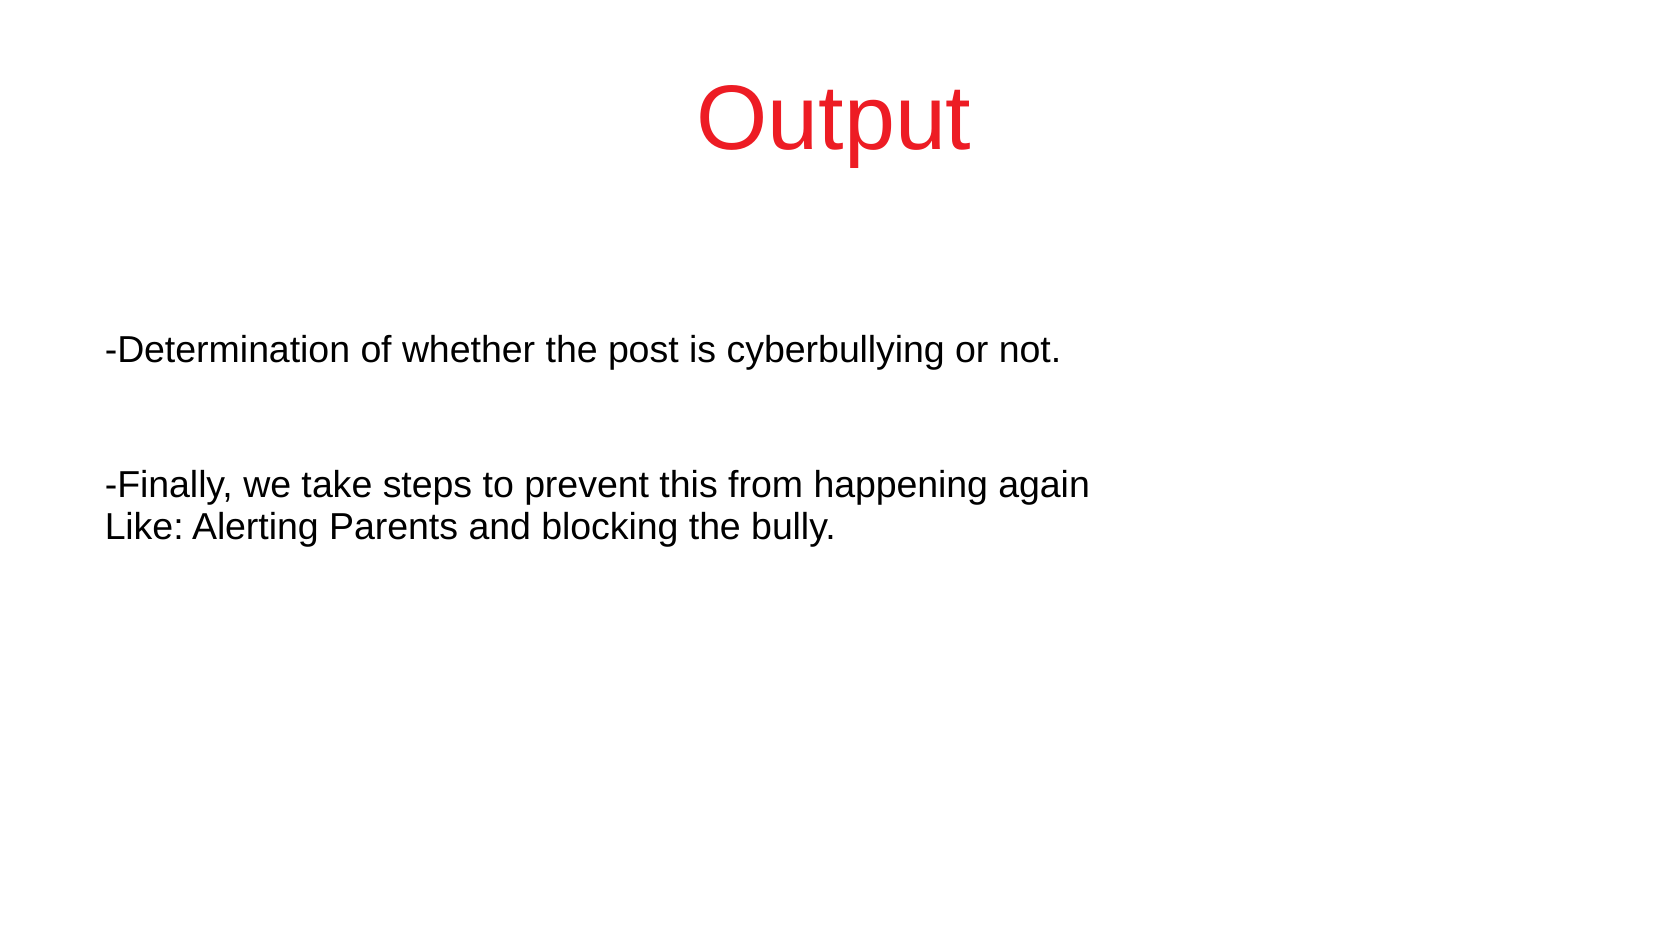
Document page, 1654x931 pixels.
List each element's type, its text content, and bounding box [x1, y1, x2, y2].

text_box -Determination of whether the post is cyberbullying or not. [89, 321, 1140, 420]
text_box -Finally, we take steps to prevent this from happening again Like: Alerting Parents and blocking the bully. [89, 456, 1140, 555]
title Output [90, 39, 1579, 196]
